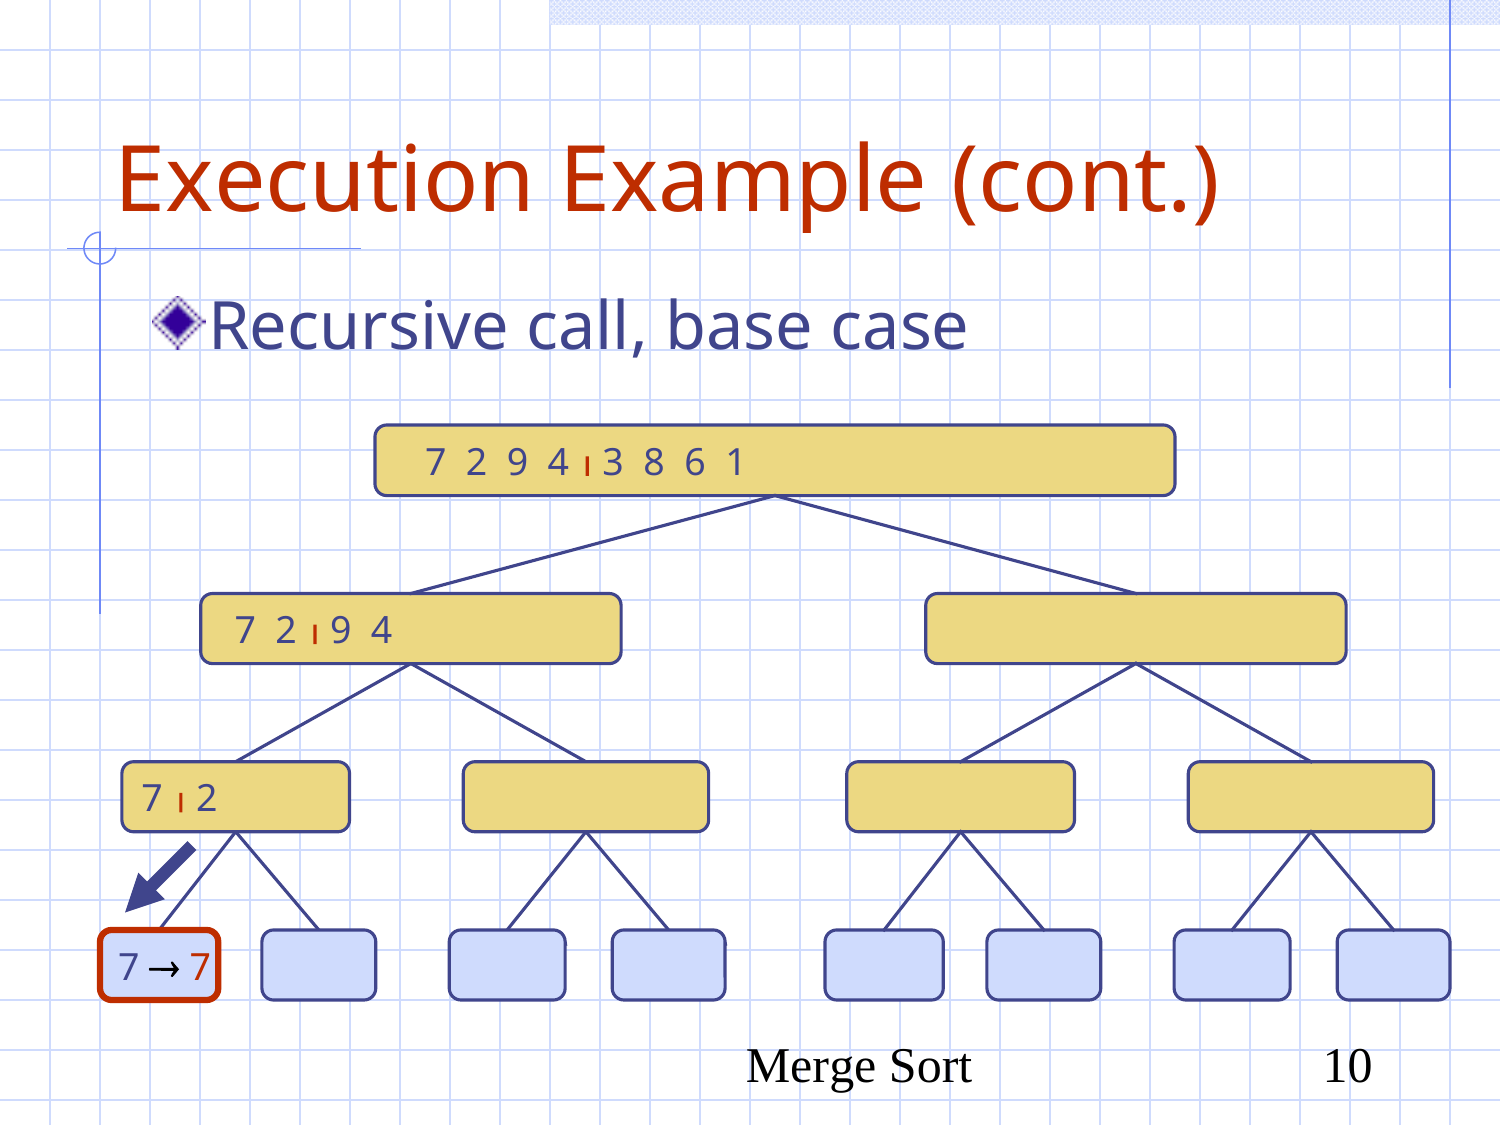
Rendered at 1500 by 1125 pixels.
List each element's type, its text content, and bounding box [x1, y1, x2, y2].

text_box 7  2  2 7 [121, 761, 350, 832]
text_box 7  7 [99, 929, 219, 1001]
text_box 9 4  4 9 [463, 761, 709, 832]
picture [1451, 0, 1500, 25]
text_box 3  3 [825, 929, 944, 1001]
text_box 9  9 [449, 929, 566, 1001]
list Recursive call, base case [137, 274, 1413, 388]
text_box 6 1  1 6 [1188, 761, 1434, 832]
text_box 7 2  9 4  2 4 7 9 [200, 593, 622, 664]
title Execution Example (cont.) [99, 49, 1375, 238]
text_box 3 8  3 8 [846, 761, 1075, 832]
text_box 2  2 [261, 929, 376, 1001]
text_box 6  6 [1174, 929, 1291, 1001]
text_box 7 2 9 4  3 8 6 1  1 2 3 4 6 7 8 9 [374, 424, 1176, 496]
text_box 1  1 [1337, 929, 1450, 1001]
text_box 8  8 [986, 929, 1101, 1001]
picture [549, 0, 1449, 25]
text_box 3 8 6 1  1 3 8 6 [925, 593, 1347, 664]
text_box 4  4 [612, 929, 726, 1001]
